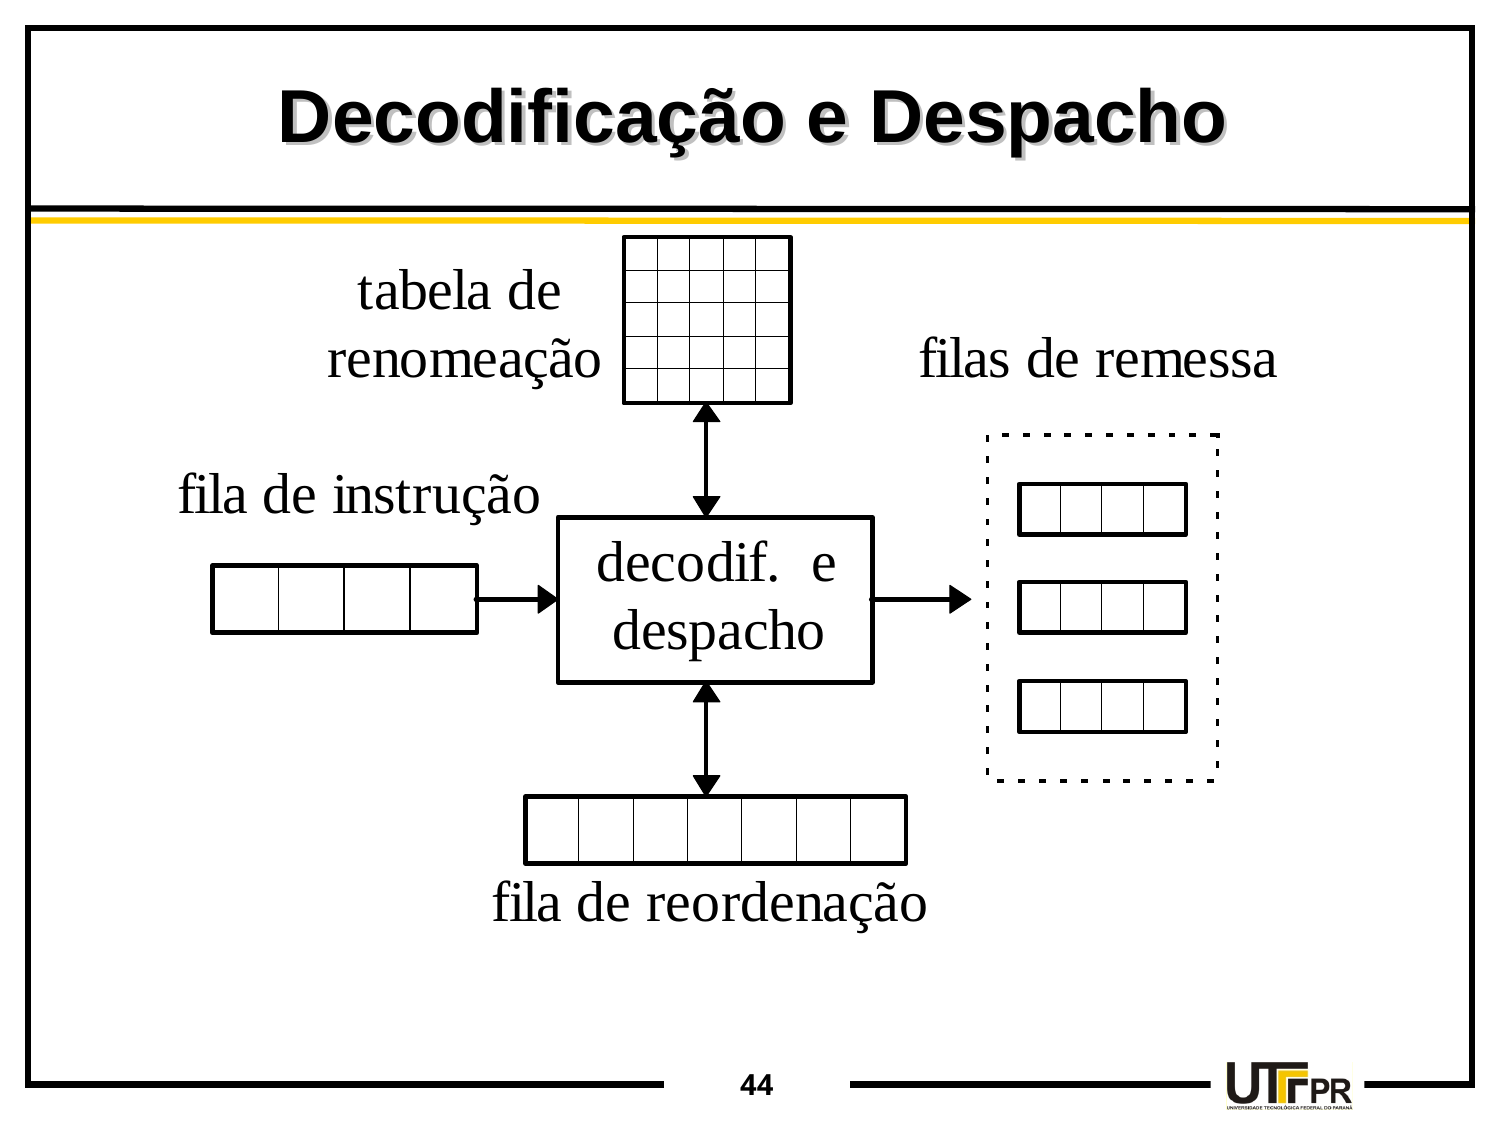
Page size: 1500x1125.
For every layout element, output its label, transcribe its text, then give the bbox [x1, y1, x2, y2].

chart [162, 187, 1351, 1011]
picture [1226, 1062, 1353, 1110]
title Decodificação e Despacho [29, 74, 1477, 169]
